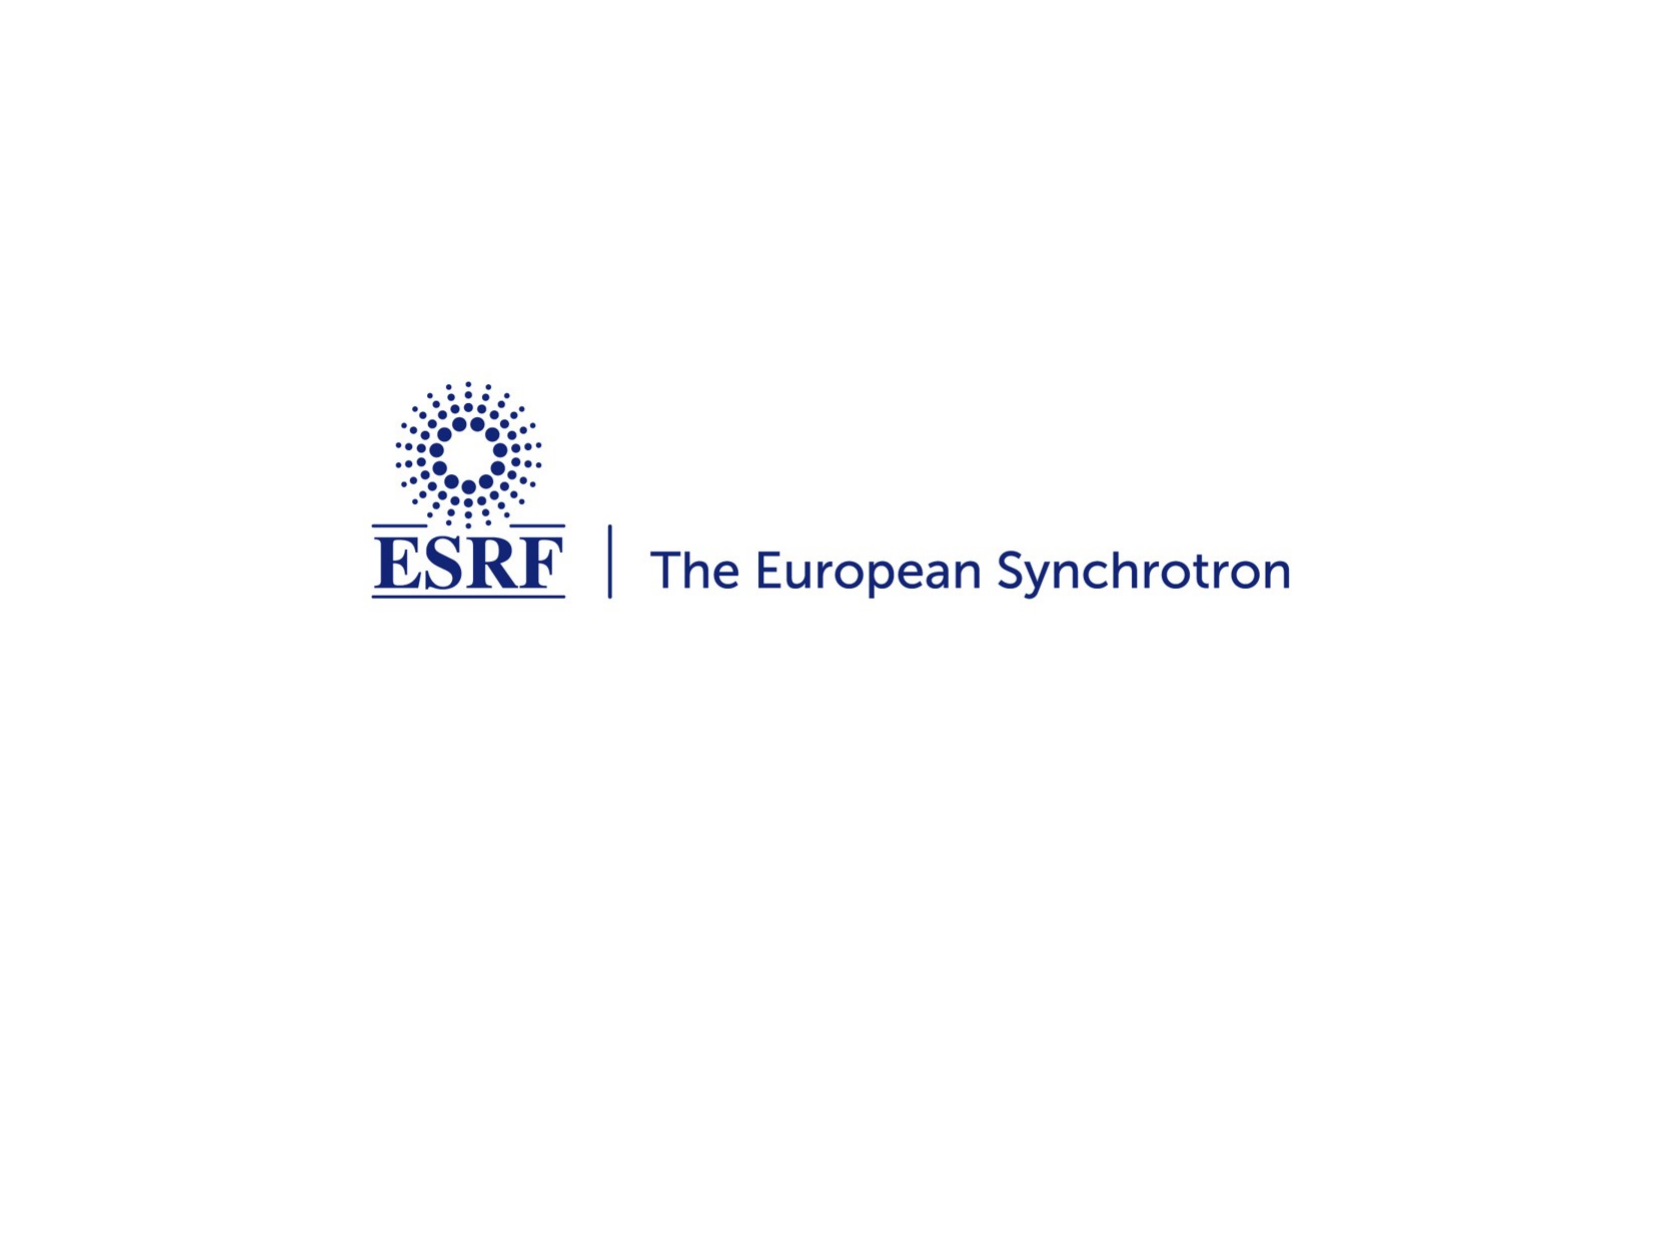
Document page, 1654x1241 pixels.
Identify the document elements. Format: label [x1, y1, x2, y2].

picture [235, 307, 1418, 780]
